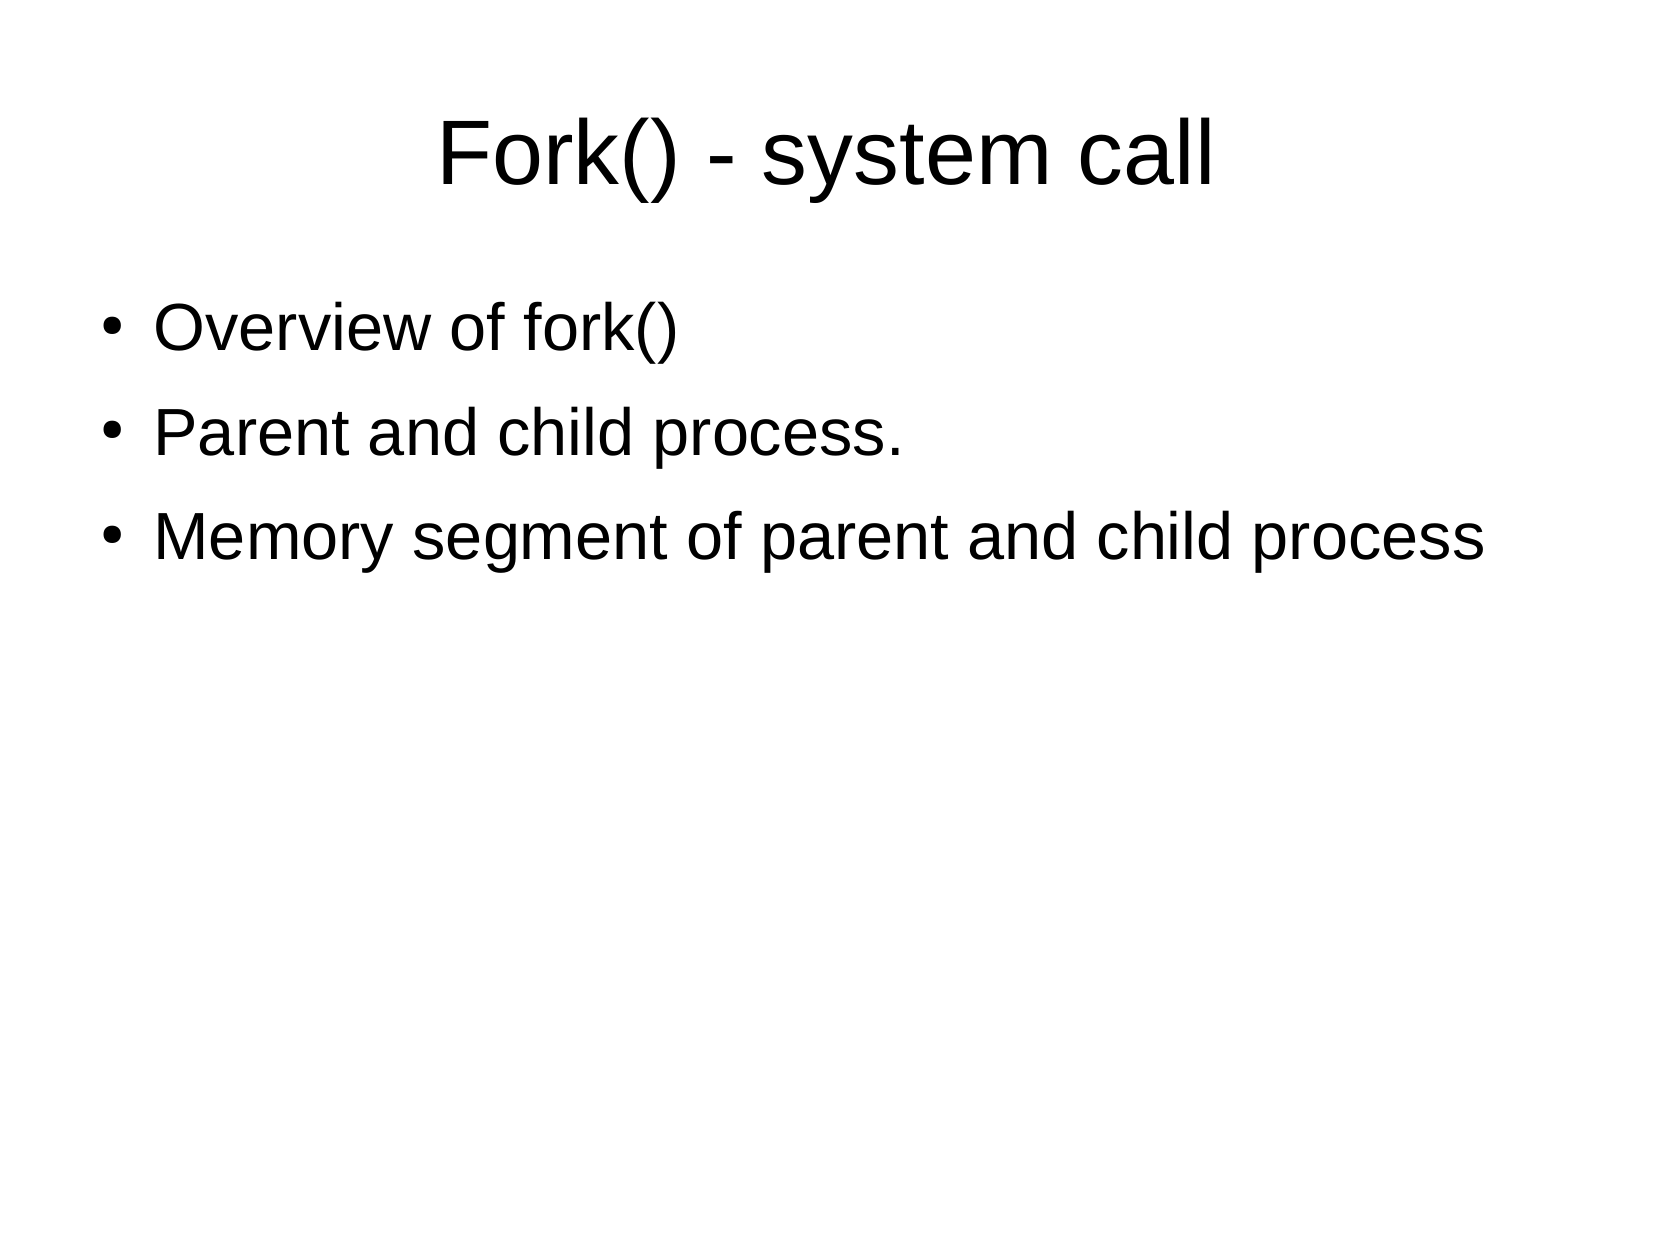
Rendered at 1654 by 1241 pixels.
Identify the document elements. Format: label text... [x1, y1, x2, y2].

list Overview of fork() Parent and child process. Memory segment of parent and child process [82, 290, 1571, 1010]
title Fork() - system call [82, 49, 1571, 257]
